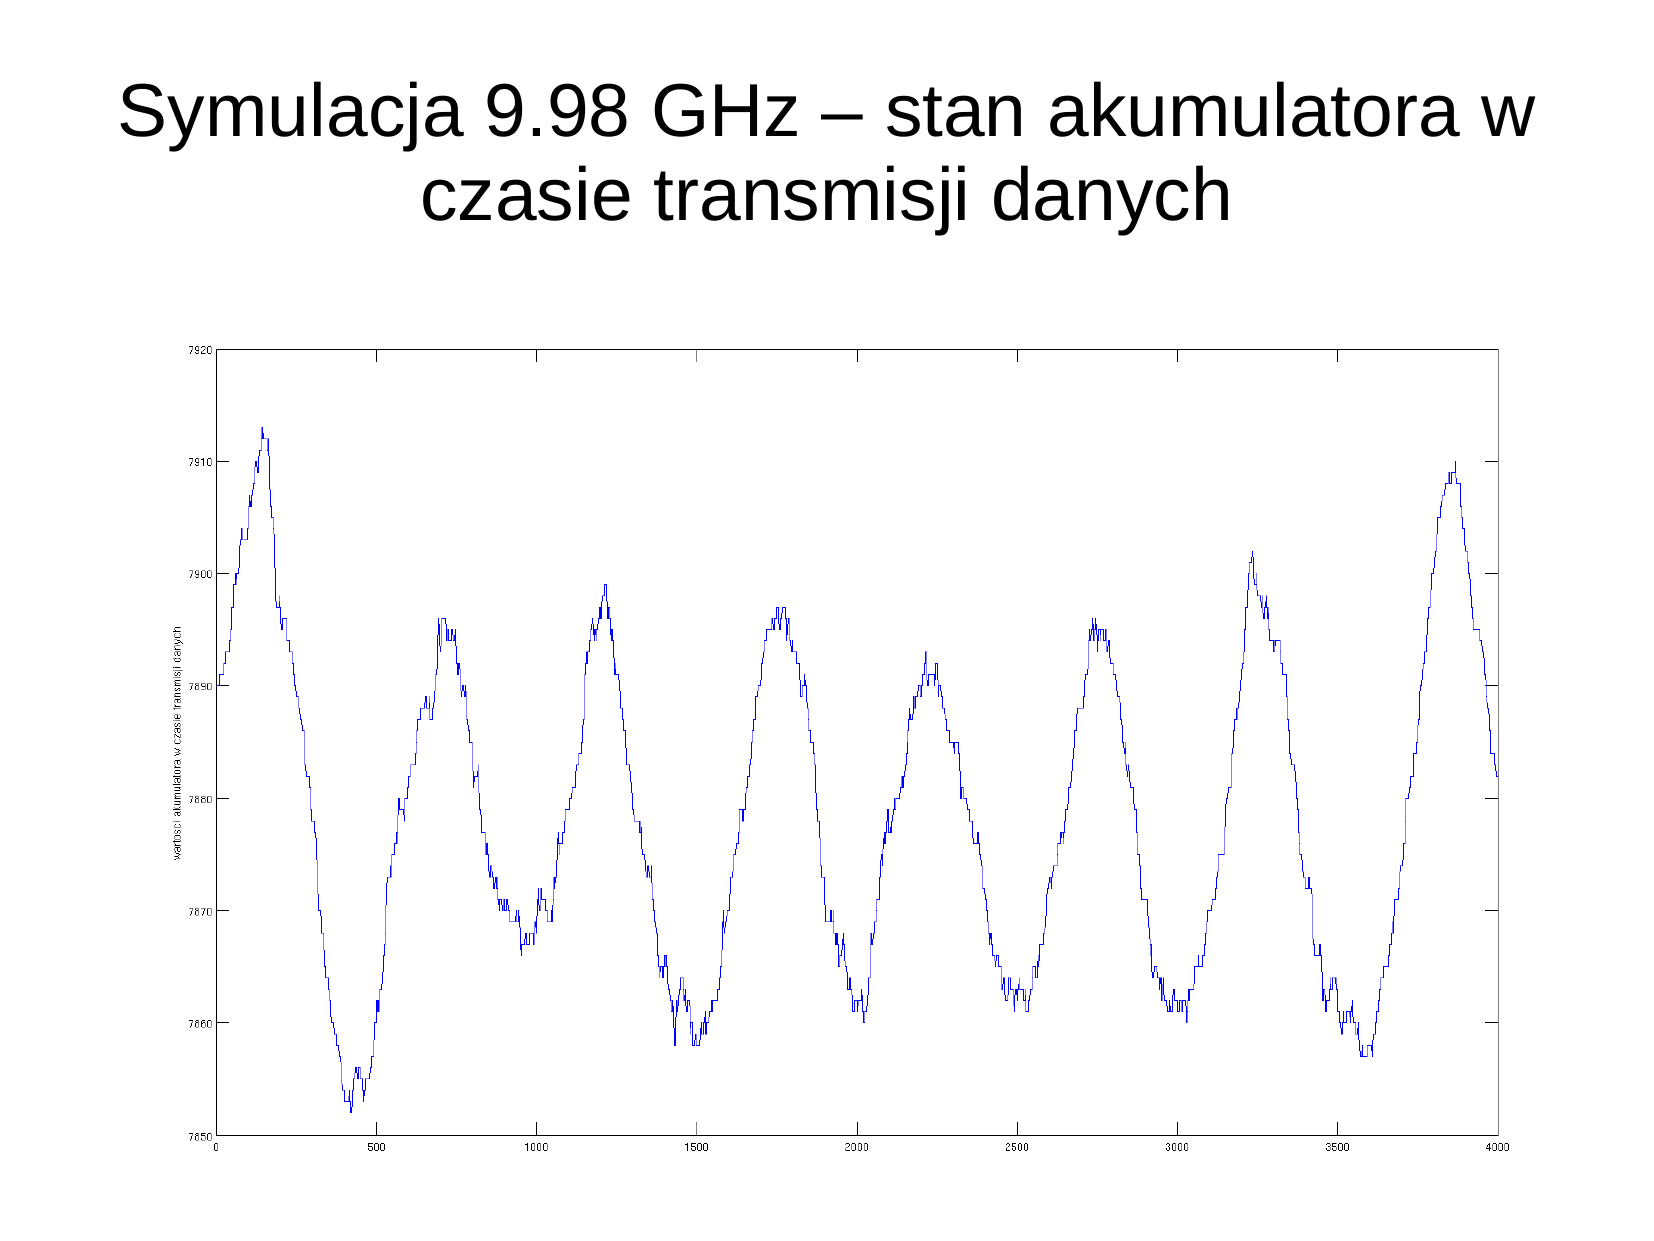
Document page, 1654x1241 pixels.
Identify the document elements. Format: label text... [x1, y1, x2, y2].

title Symulacja 9.98 GHz – stan akumulatora w czasie transmisji danych [82, 49, 1571, 257]
picture [0, 276, 1654, 1241]
